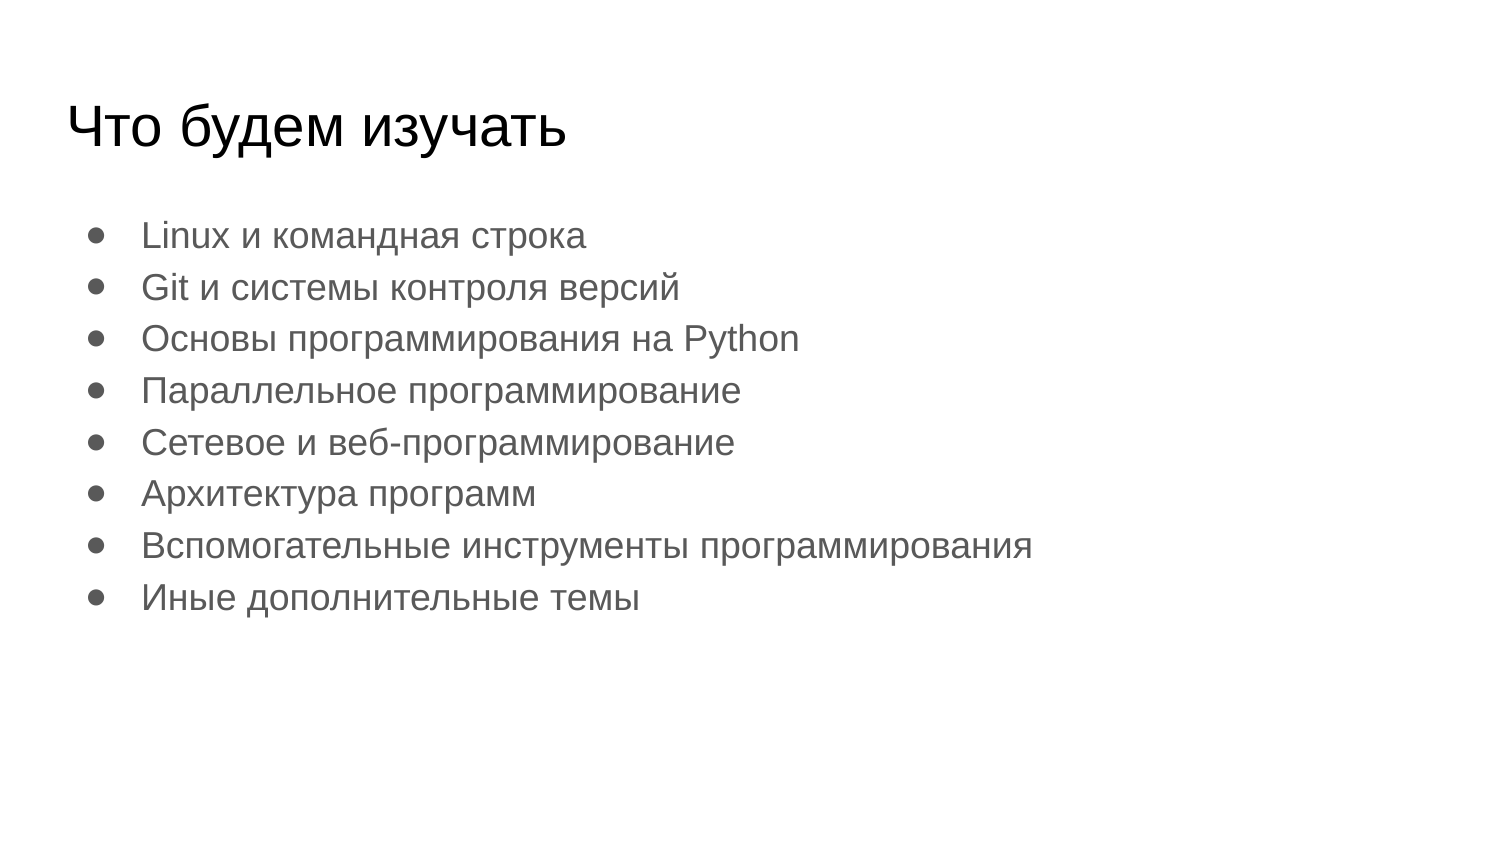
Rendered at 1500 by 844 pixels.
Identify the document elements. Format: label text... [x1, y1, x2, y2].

list Linux и командная строка Git и системы контроля версий Основы программирования на Python Параллельное программирование Сетевое и веб-программирование Архитектура программ Вспомогательные инструменты программирования Иные дополнительные темы [51, 189, 1449, 750]
title Что будем изучать [51, 72, 1449, 167]
